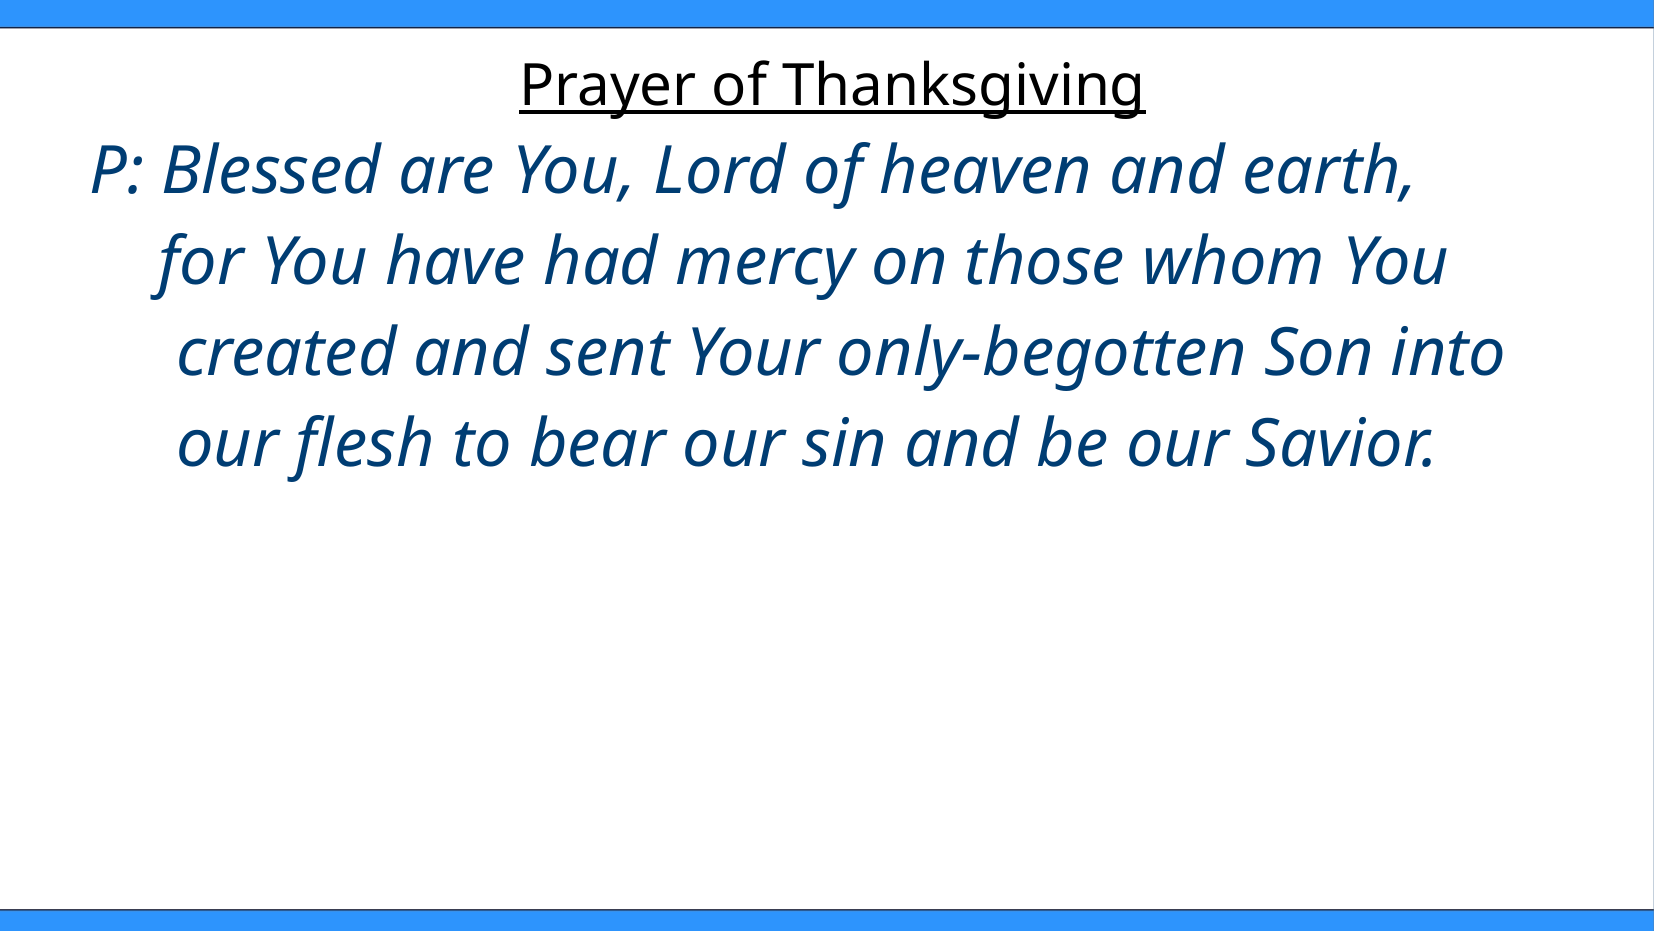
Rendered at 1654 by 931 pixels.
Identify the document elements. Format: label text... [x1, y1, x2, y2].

picture [0, 0, 1654, 931]
text_box Prayer of Thanksgiving P: Blessed are You, Lord of heaven and earth, for You have had mercy on those whom You created and sent Your only-begotten Son into our flesh to bear our sin and be our Savior. [75, 35, 1591, 484]
